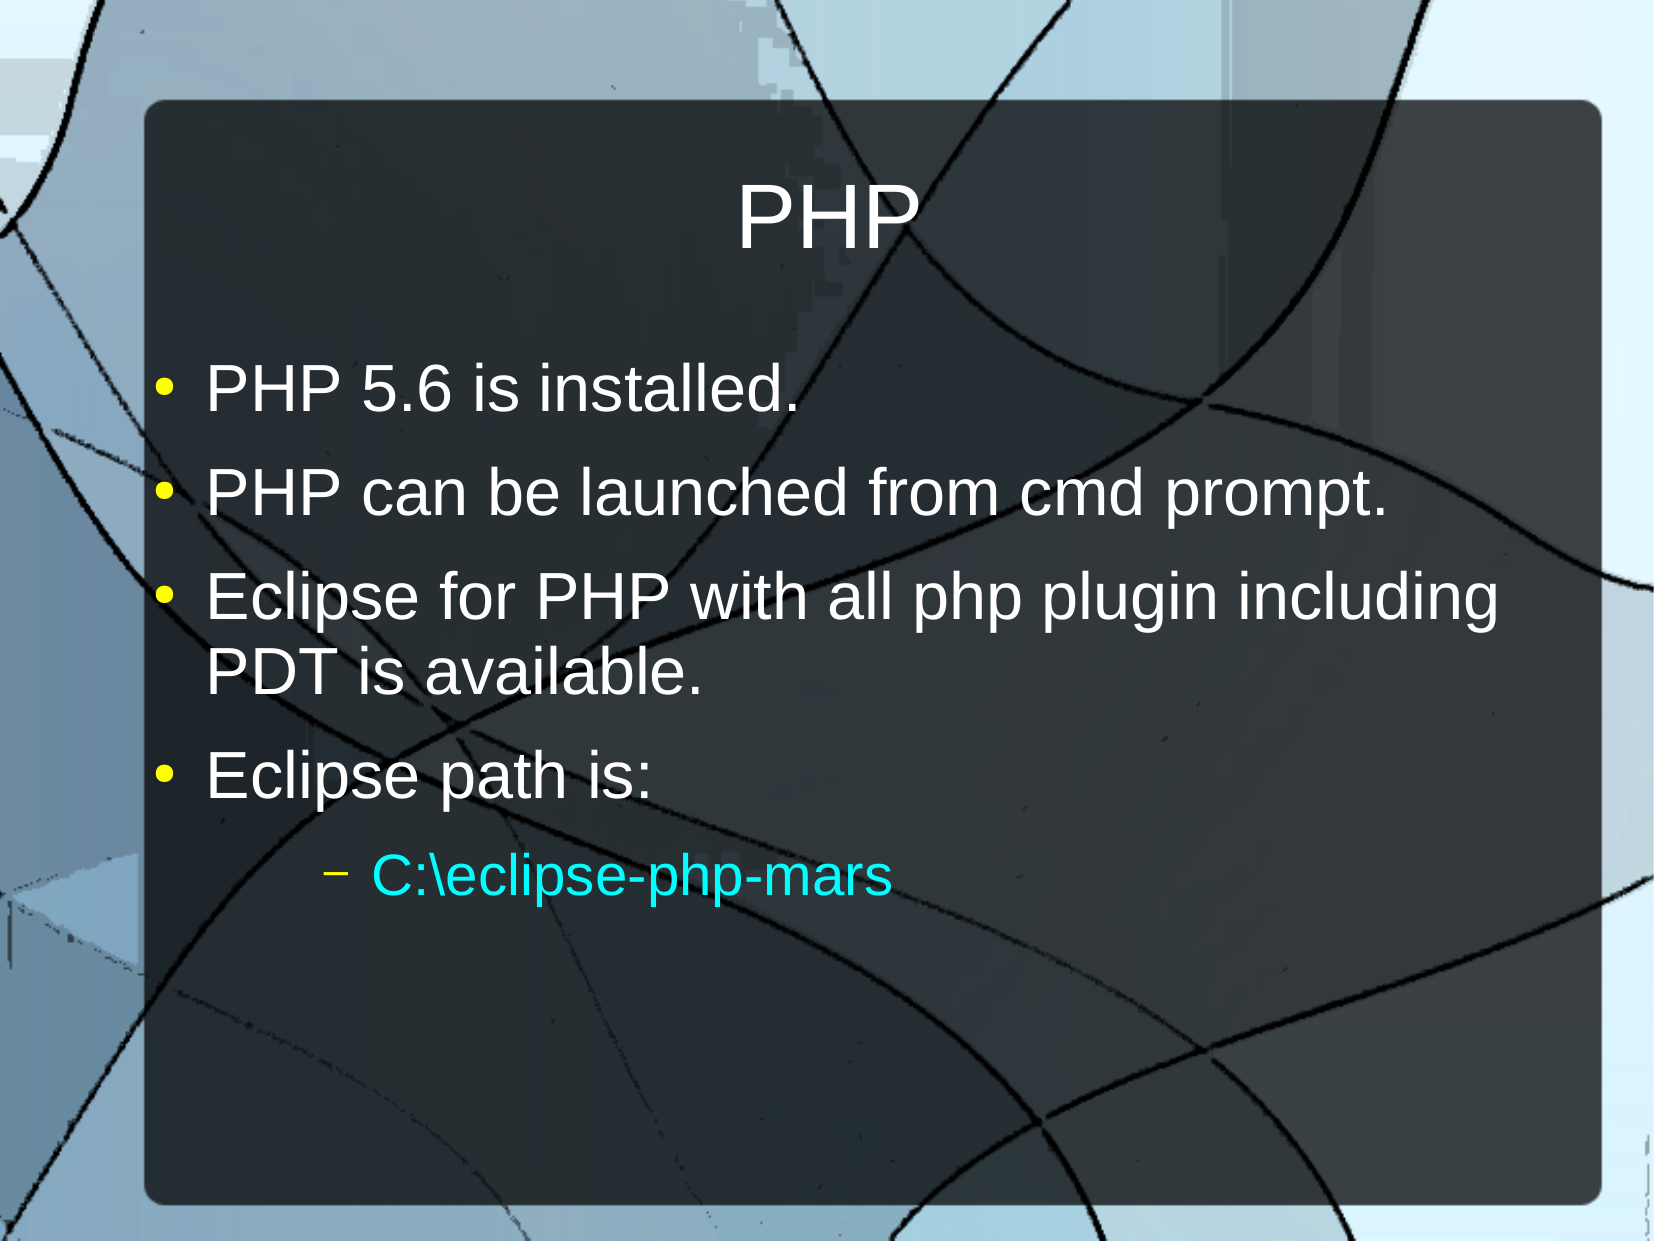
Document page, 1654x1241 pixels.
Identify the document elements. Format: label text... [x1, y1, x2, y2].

title PHP [159, 108, 1583, 325]
list PHP 5.6 is installed. PHP can be launched from cmd prompt. Eclipse for PHP with all php plugin including PDT is available. Eclipse path is: C:\eclipse-php-mars [134, 350, 1516, 1133]
picture [0, 0, 1654, 1241]
